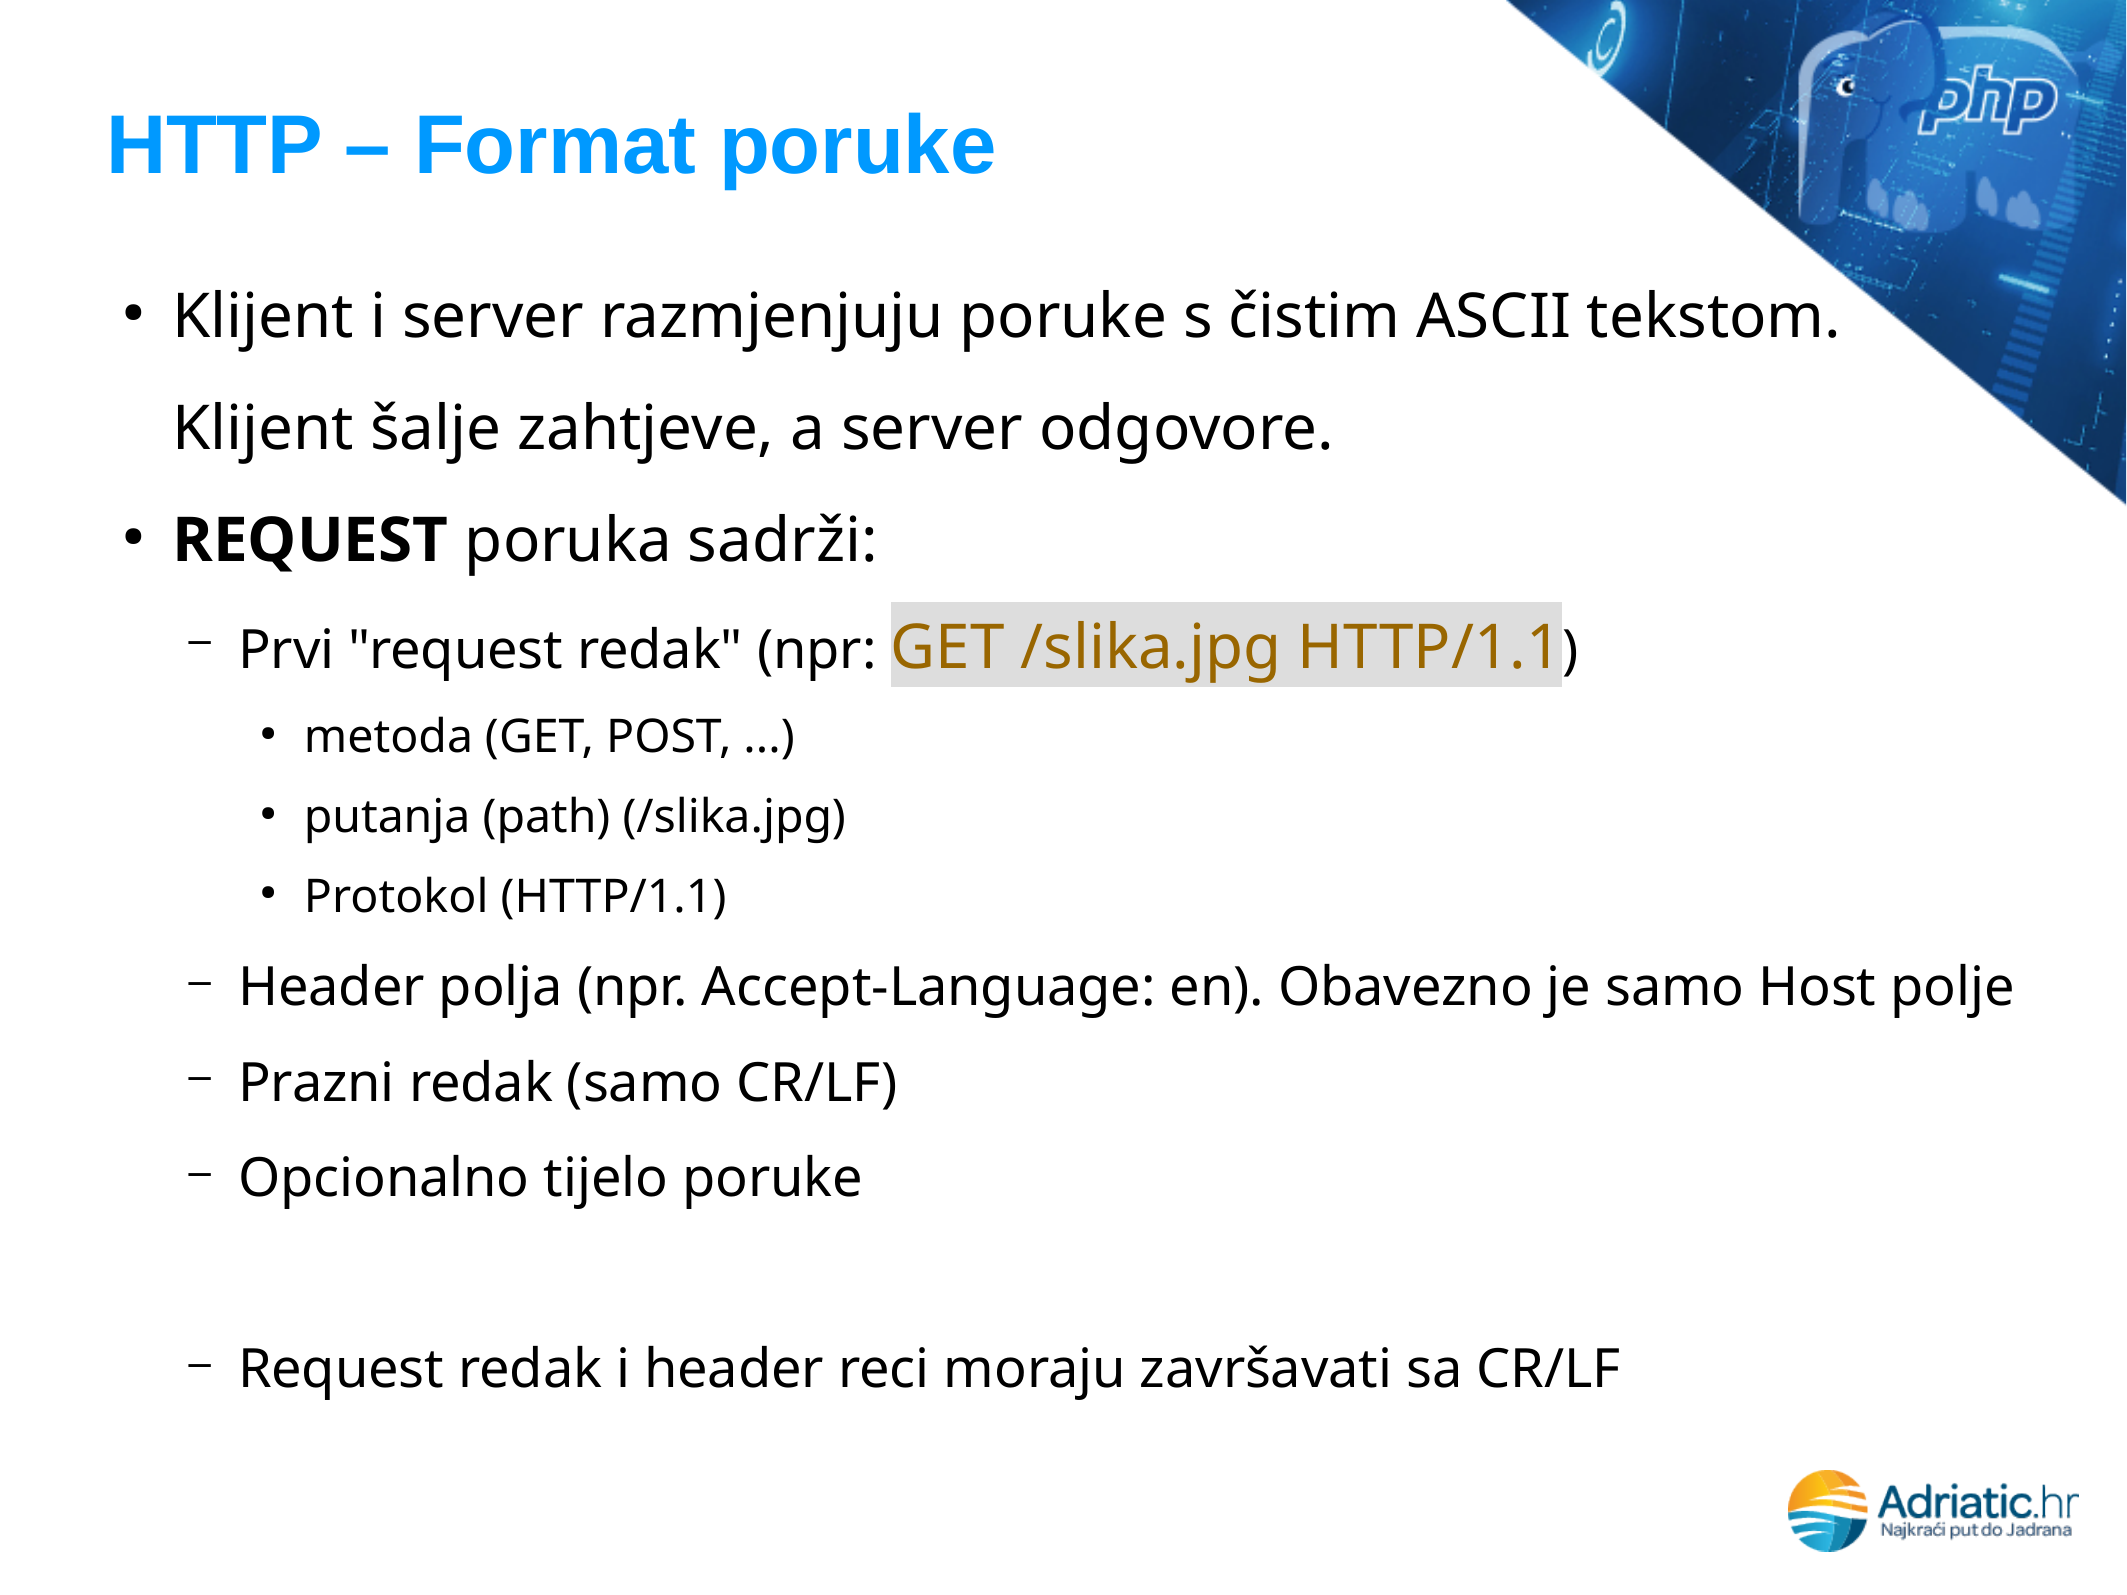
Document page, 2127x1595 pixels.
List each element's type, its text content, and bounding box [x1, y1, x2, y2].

picture [1505, 0, 2127, 625]
title HTTP – Format poruke [106, 70, 1630, 219]
picture [1788, 1470, 2079, 1552]
list Klijent i server razmjenjuju poruke s čistim ASCII tekstom. Klijent šalje zahtjeve, a server odgovore. REQUEST poruka sadrži: Prvi "request redak" (npr: GET /slika.jpg HTTP/1.1) metoda (GET, POST, ...) putanja (path) (/slika.jpg) Protokol (HTTP/1.1) Header polja (npr. Accept-Language: en). Obavezno je samo Host polje Prazni redak (samo CR/LF) Opcionalno tijelo poruke Request redak i header reci moraju završavati sa CR/LF [106, 271, 2020, 1453]
